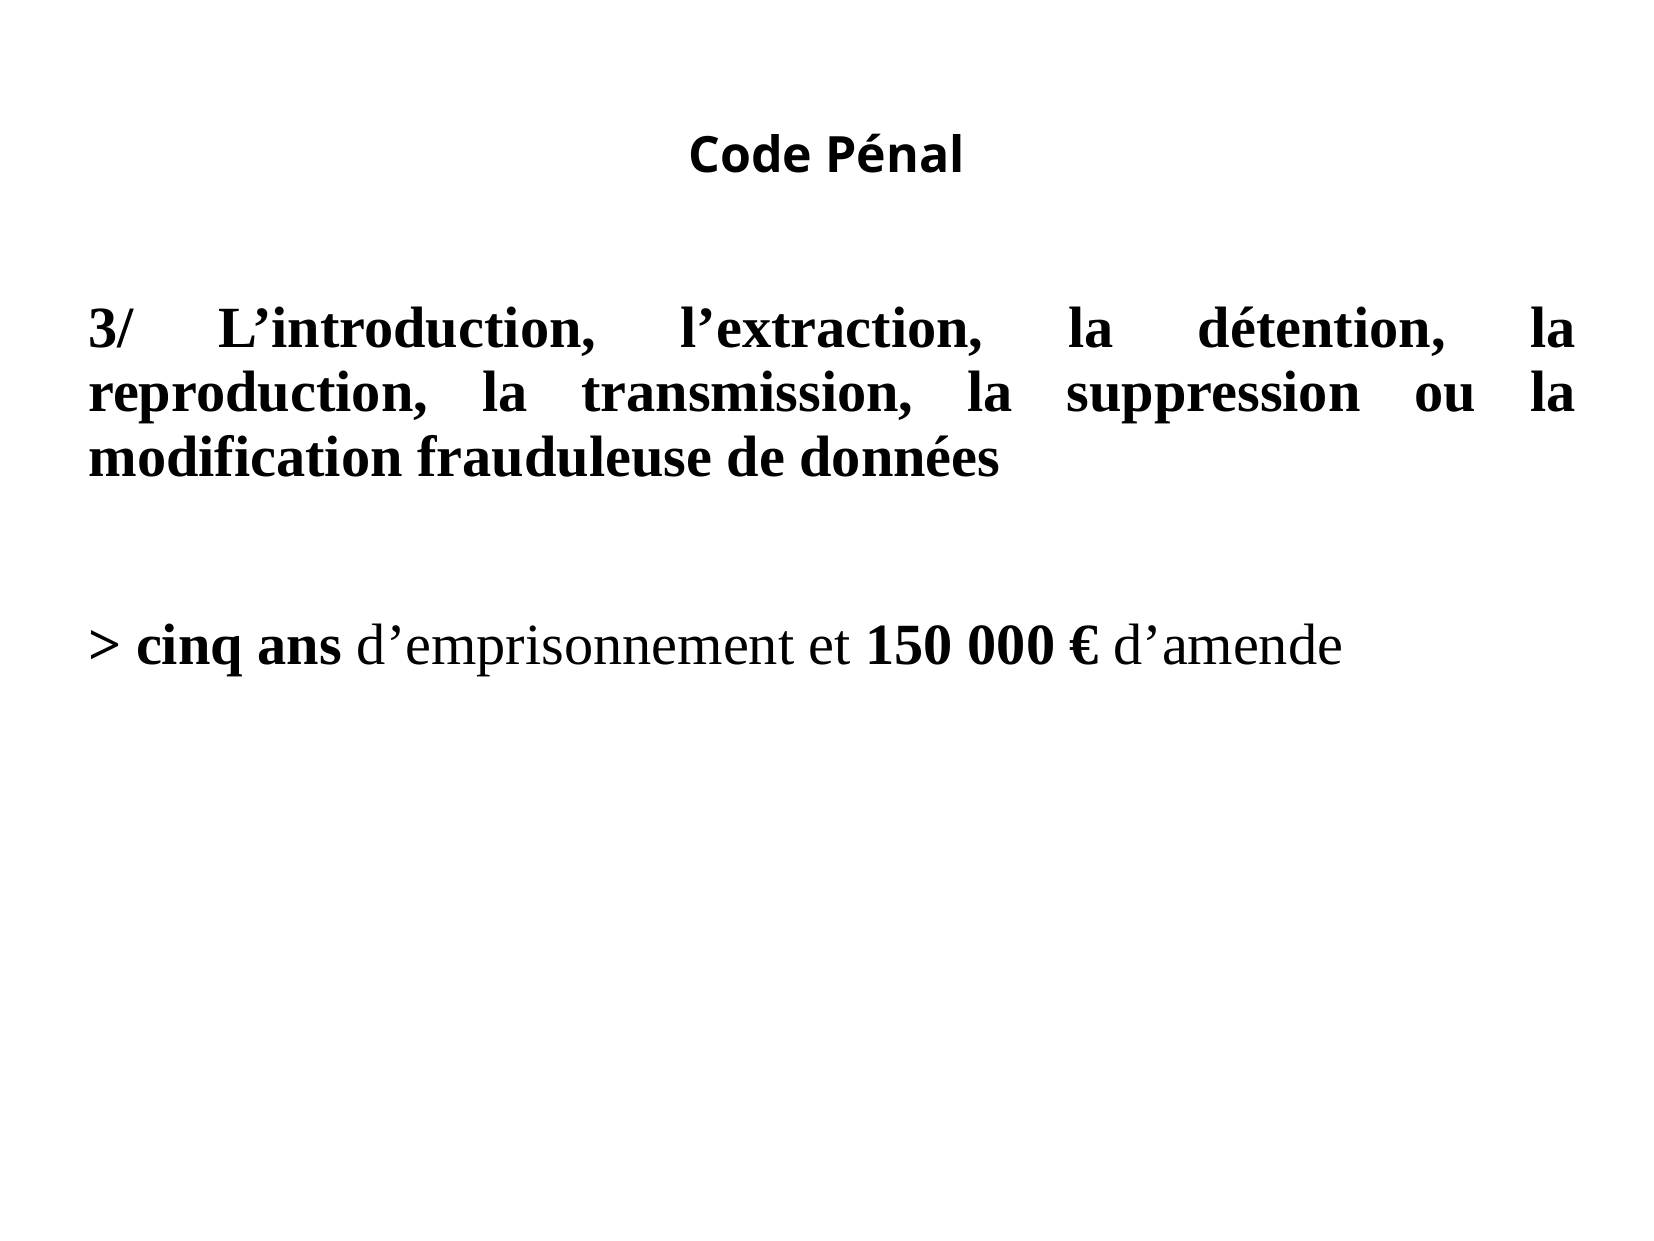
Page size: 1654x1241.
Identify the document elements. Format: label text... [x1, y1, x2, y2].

title Code Pénal [82, 49, 1571, 257]
list 3/ L’introduction, l’extraction, la détention, la reproduction, la transmission, la suppression ou la modification frauduleuse de données > cinq ans d’emprisonnement et 150 000 € d’amende [88, 295, 1577, 1114]
